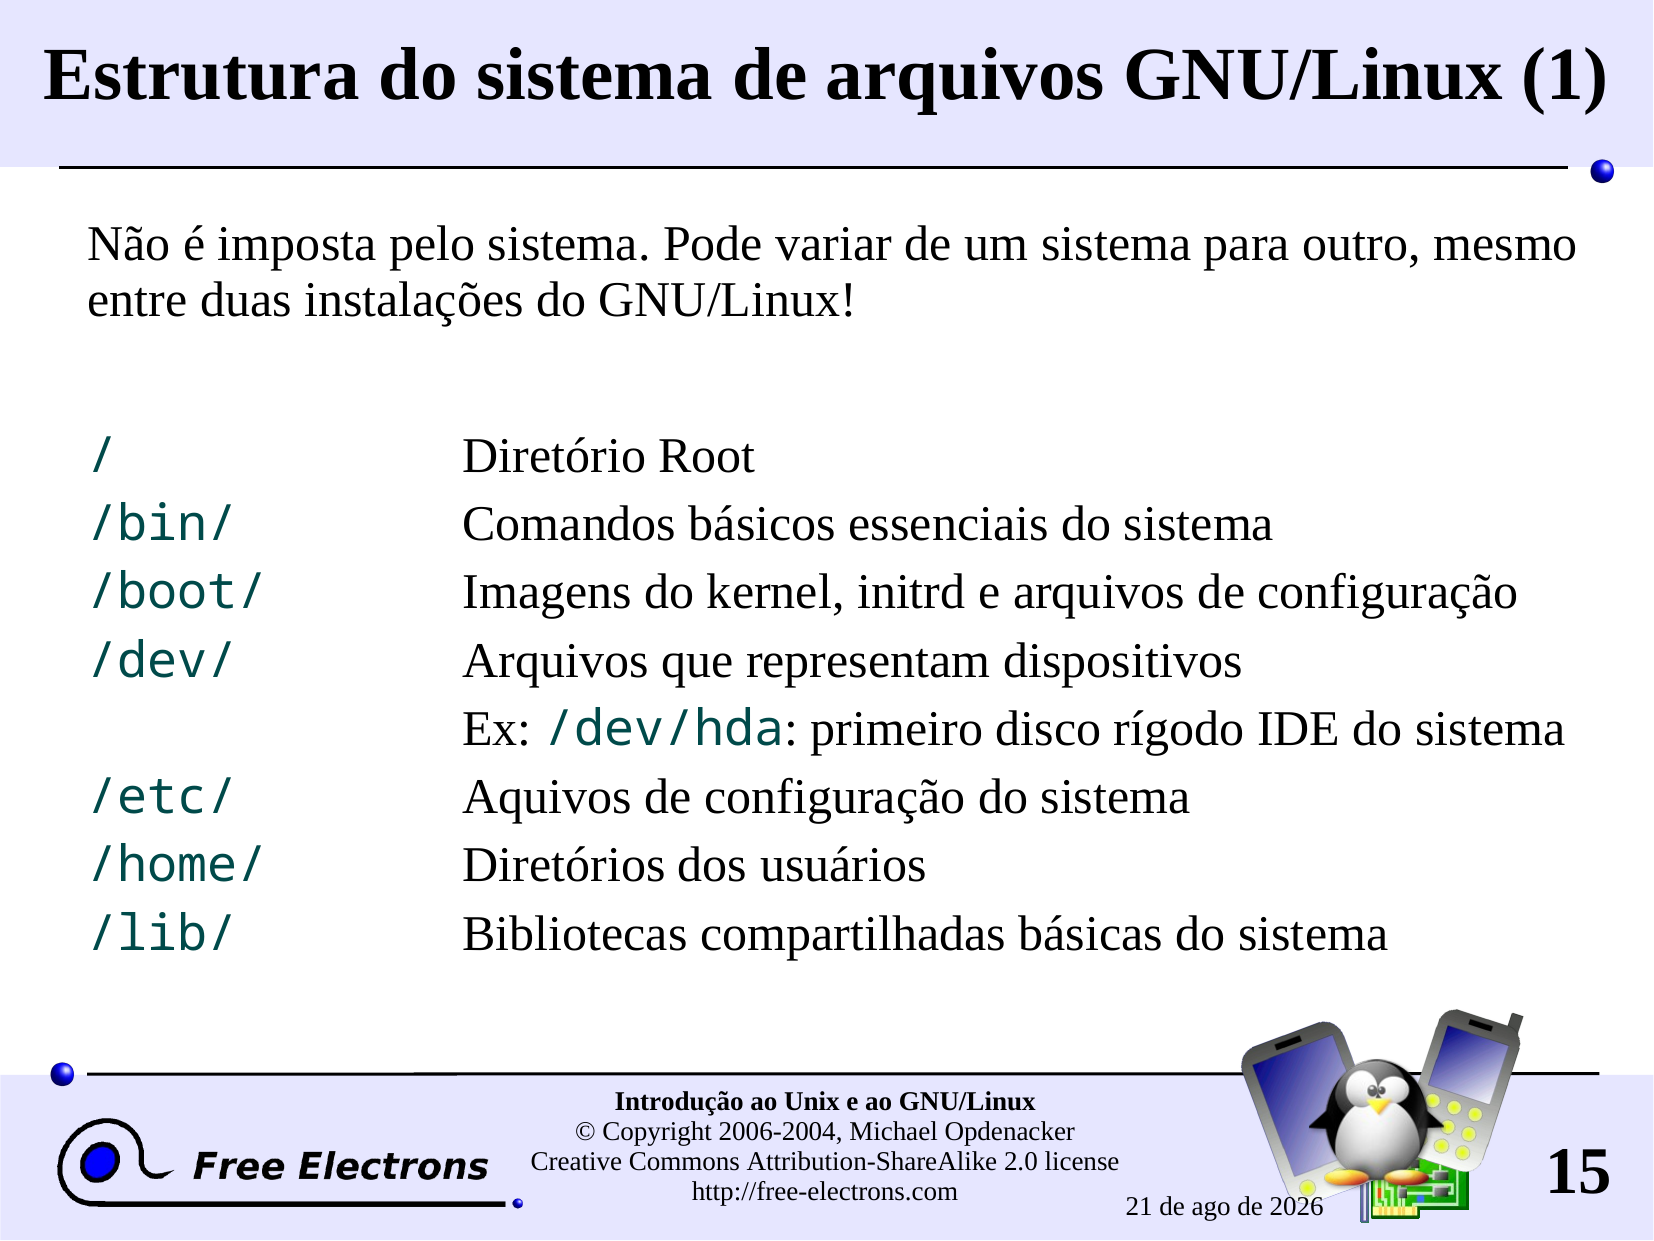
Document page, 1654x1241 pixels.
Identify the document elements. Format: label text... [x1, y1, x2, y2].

title Estrutura do sistema de arquivos GNU/Linux (1) [0, 12, 1654, 138]
picture [50, 1107, 527, 1216]
list Não é imposta pelo sistema. Pode variar de um sistema para outro, mesmo entre duas instalações do GNU/Linux! / Diretório Root /bin/ Comandos básicos essenciais do sistema /boot/ Imagens do kernel, initrd e arquivos de configuração /dev/ Arquivos que representam dispositivos Ex: /dev/hda: primeiro disco rígodo IDE do sistema /etc/ Aquivos de configuração do sistema /home/ Diretórios dos usuários /lib/ Bibliotecas compartilhadas básicas do sistema [64, 216, 1605, 1053]
picture [1226, 1053, 1525, 1241]
picture [1286, 1198, 1293, 1214]
